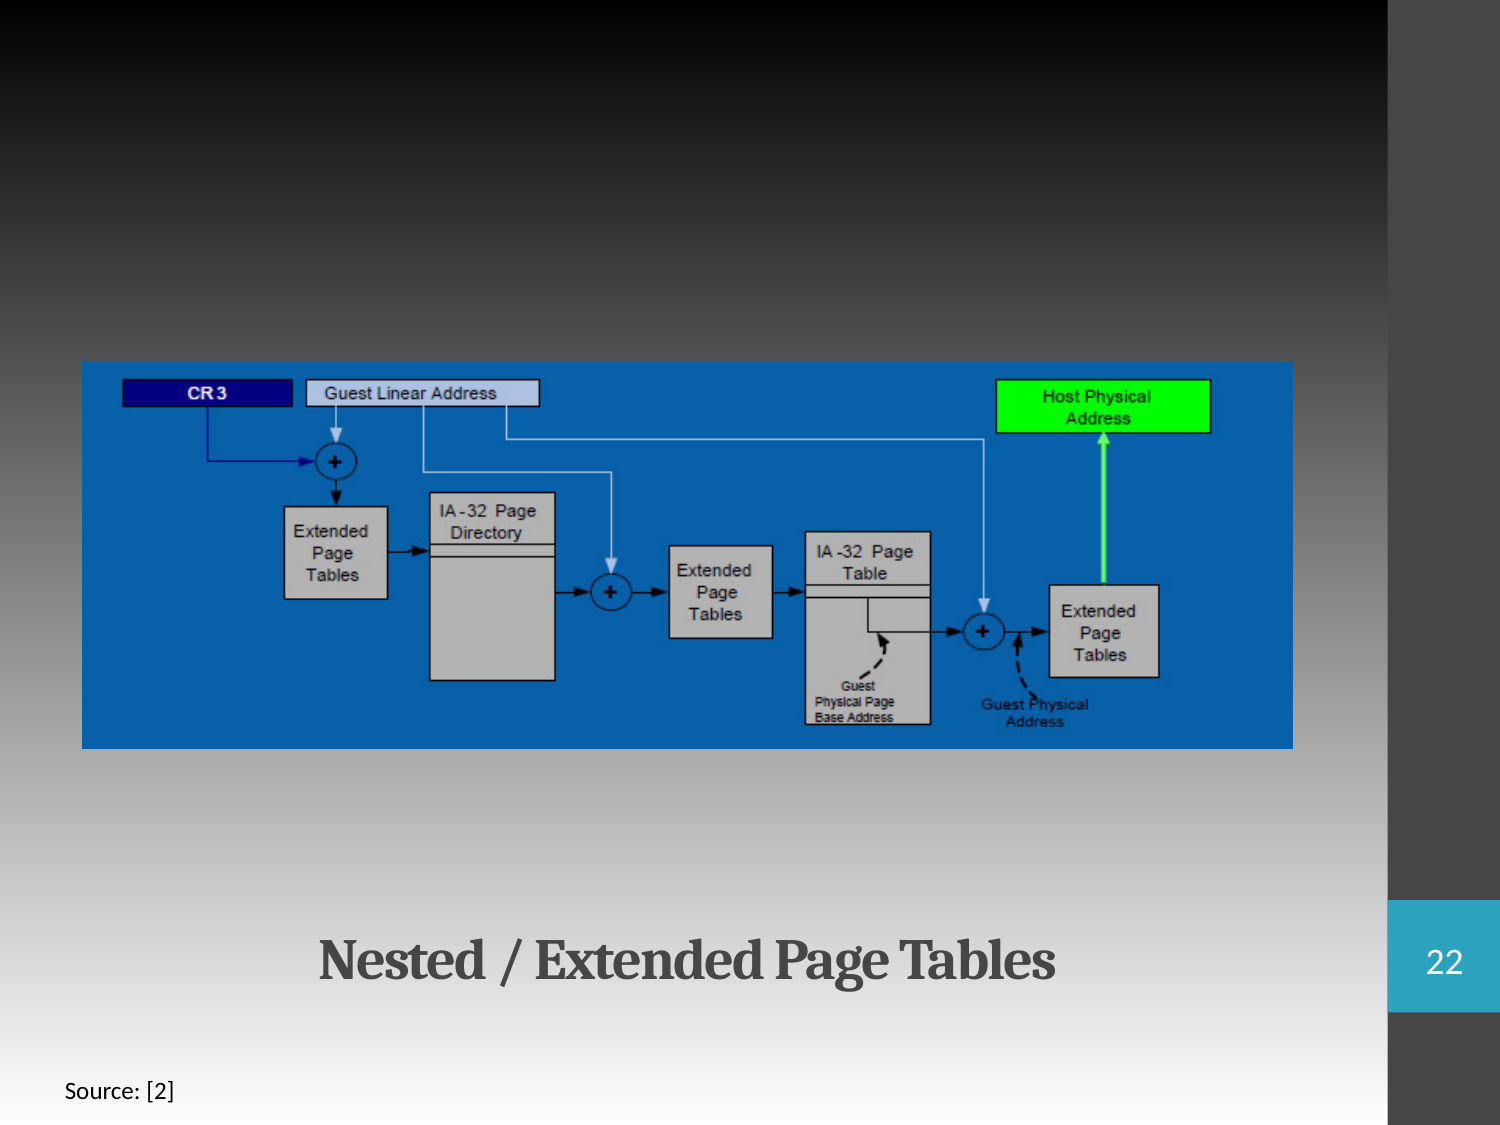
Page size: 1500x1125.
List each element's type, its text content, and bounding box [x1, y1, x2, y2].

slide_number <numéro> [1399, 926, 1490, 992]
text_box Source: [2] [49, 1067, 1325, 1112]
title Nested / Extended Page Tables [50, 901, 1325, 999]
picture [82, 362, 1293, 749]
